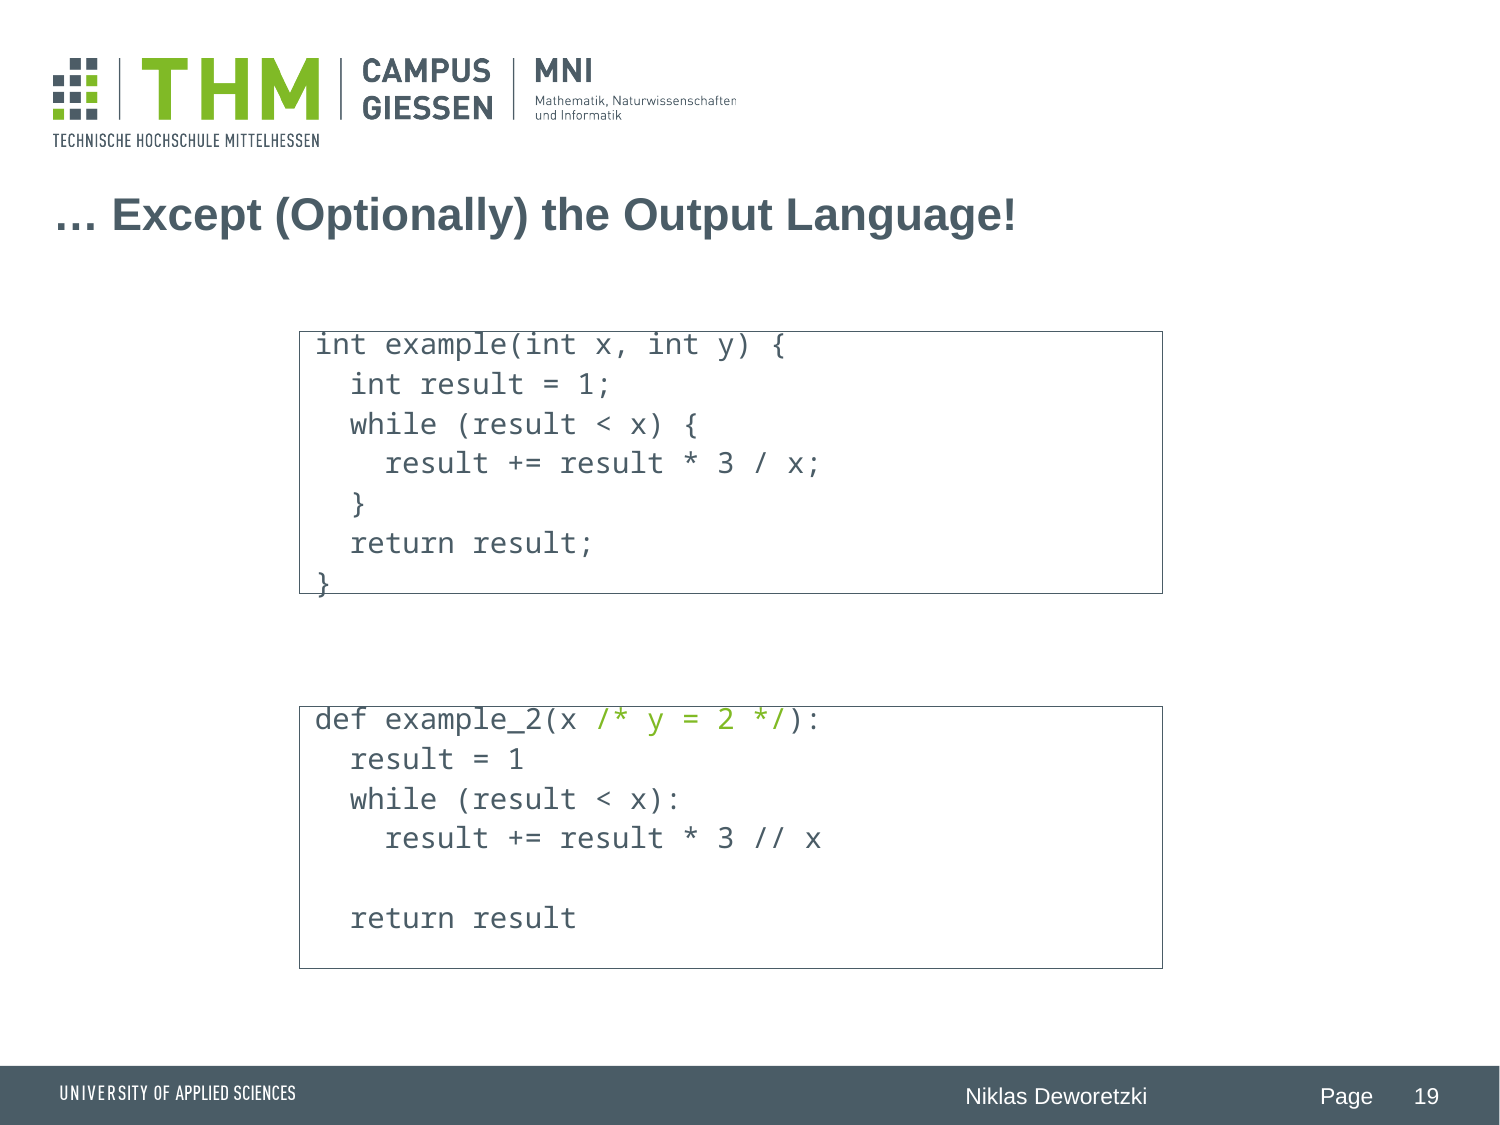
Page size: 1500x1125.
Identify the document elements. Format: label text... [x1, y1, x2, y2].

picture [59, 1082, 296, 1104]
title … Except (Optionally) the Output Language! [53, 177, 1435, 272]
text_box int example(int x, int y) { int result = 1; while (result < x) { result += result * 3 / x; } return result; } [299, 331, 1163, 594]
picture [53, 58, 736, 147]
text_box def example_2(x /* y = 2 */): result = 1 while (result < x): result += result * 3 // x return result [299, 706, 1163, 969]
slide_number <number> [1376, 1073, 1455, 1118]
